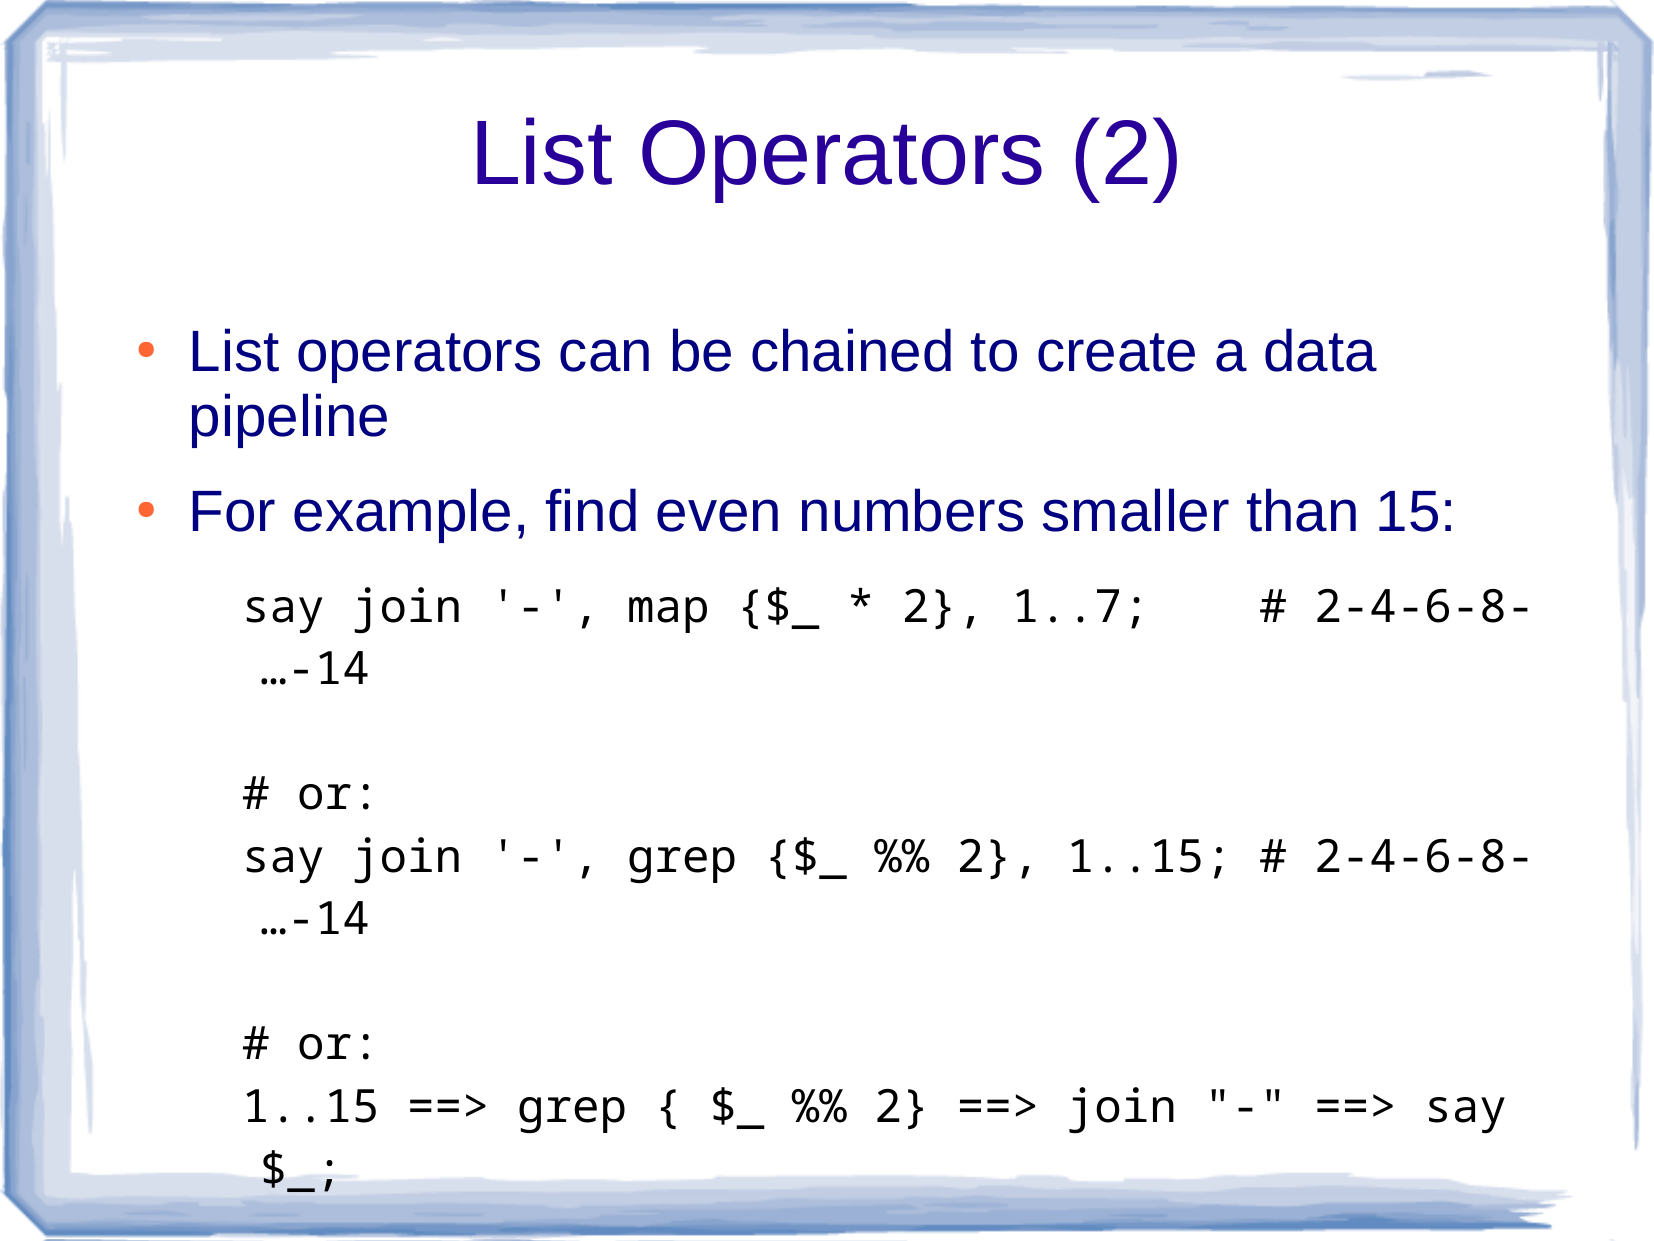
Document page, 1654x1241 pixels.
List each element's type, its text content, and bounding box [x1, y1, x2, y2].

list List operators can be chained to create a data pipeline For example, find even numbers smaller than 15: say join '-', map {$_ * 2}, 1..7; # 2-4-6-8-…-14 # or: say join '-', grep {$_ %% 2}, 1..15; # 2-4-6-8-…-14 # or: 1..15 ==> grep { $_ %% 2} ==> join "-" ==> say $_; # or: (1..7).map({$_ * 2}).say; # Method invocation chain [118, 224, 1571, 1241]
picture [0, 0, 1654, 1241]
title List Operators (2) [82, 49, 1571, 257]
